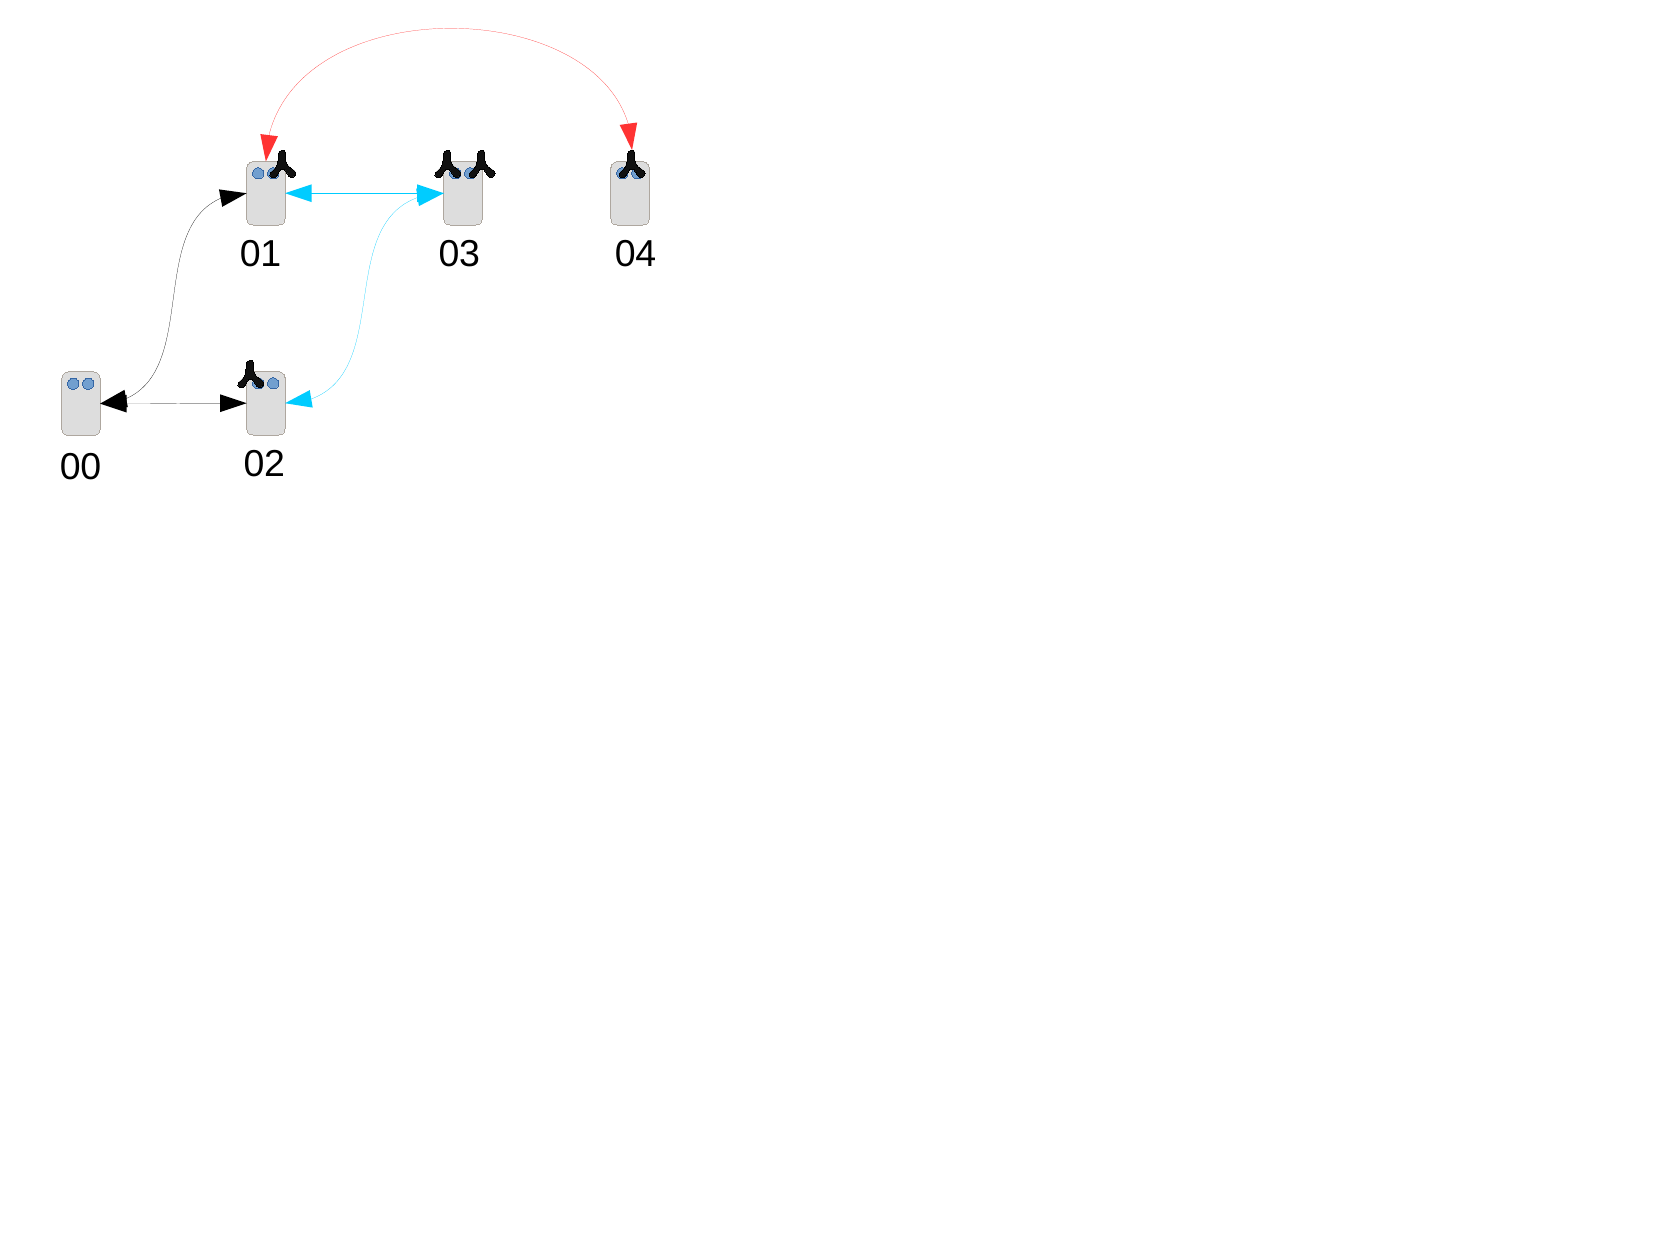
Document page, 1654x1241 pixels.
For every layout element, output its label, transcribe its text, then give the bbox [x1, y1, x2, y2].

text_box [237, 360, 286, 435]
text_box [246, 150, 296, 225]
text_box 00 [45, 438, 117, 526]
text_box [610, 150, 650, 225]
text_box 02 [228, 435, 301, 522]
text_box 03 [423, 225, 496, 312]
text_box [61, 371, 101, 436]
text_box 01 [225, 225, 297, 312]
text_box [434, 150, 496, 225]
text_box 04 [600, 225, 672, 312]
